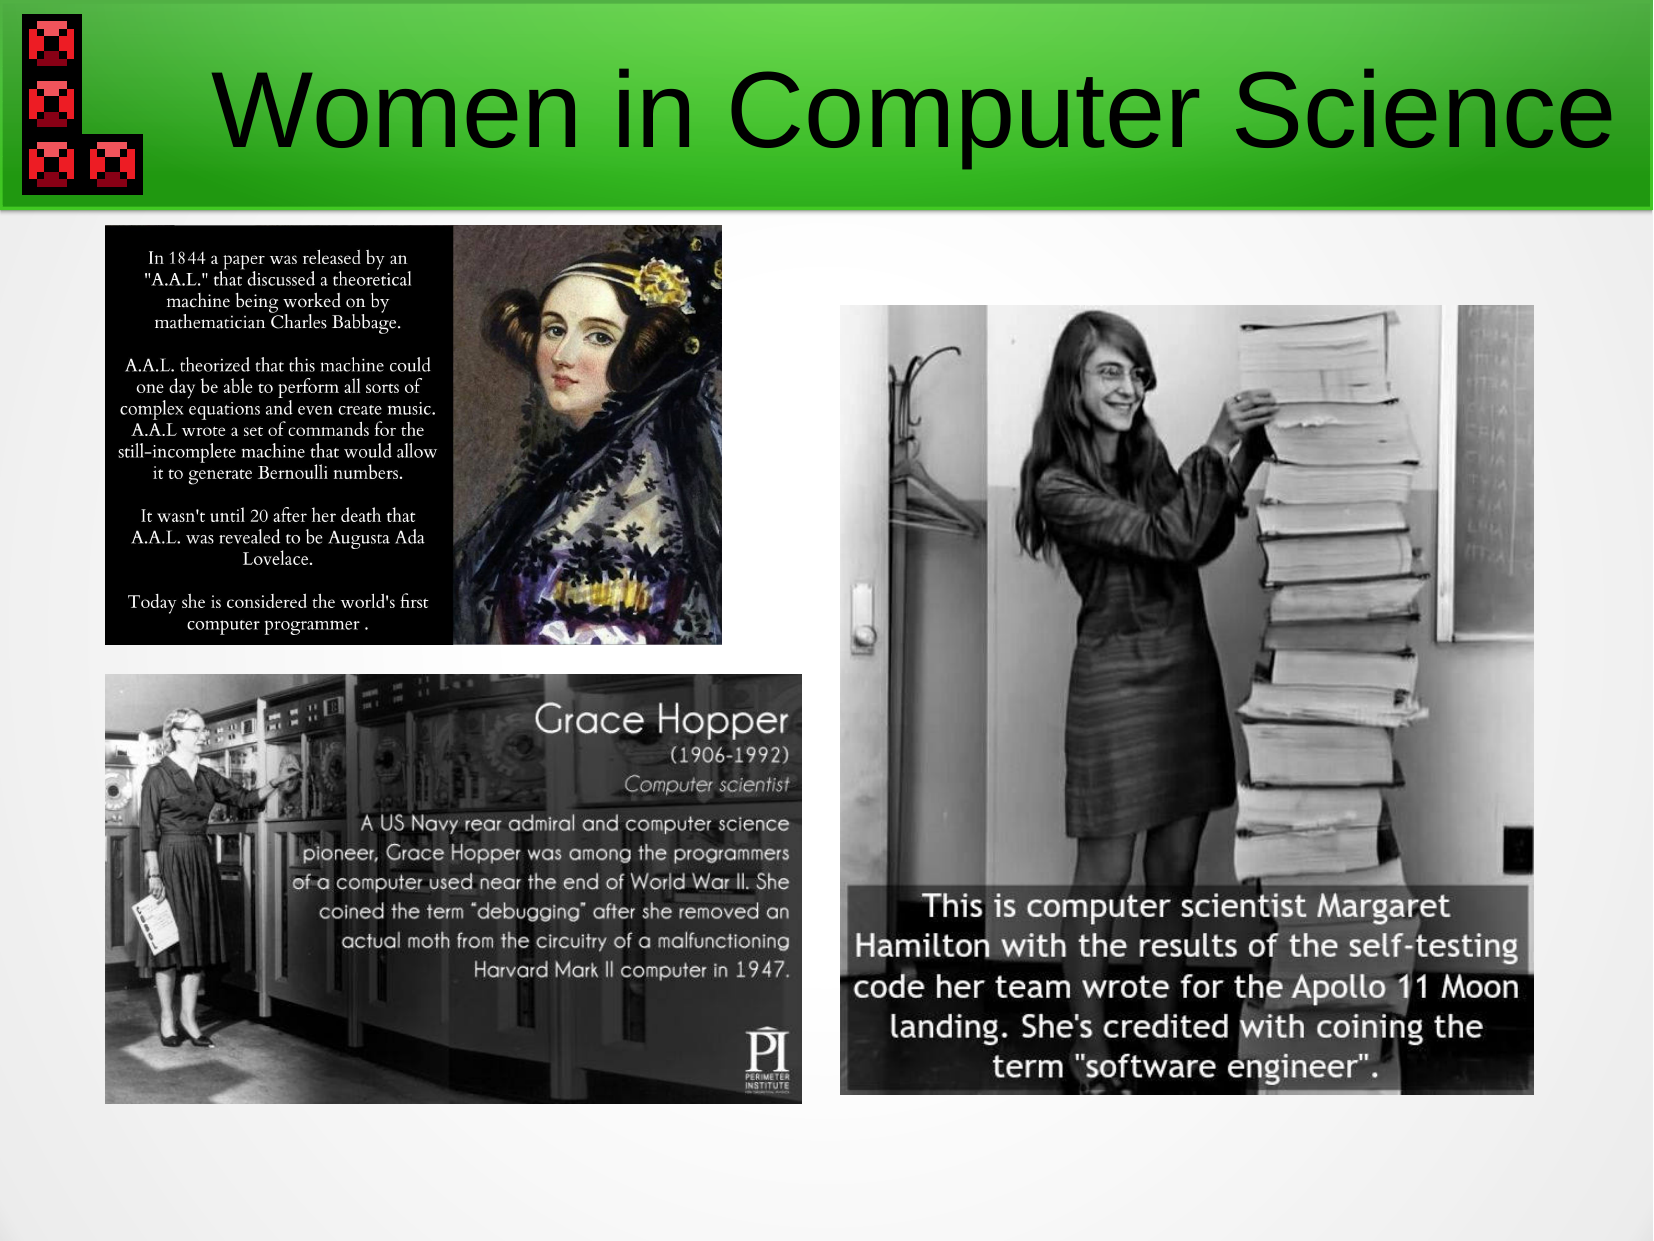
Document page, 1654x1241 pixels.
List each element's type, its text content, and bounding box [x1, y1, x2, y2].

picture [105, 674, 802, 1104]
picture [22, 14, 143, 195]
picture [105, 225, 722, 646]
title Women in Computer Science [195, 30, 1636, 190]
picture [840, 305, 1534, 1096]
